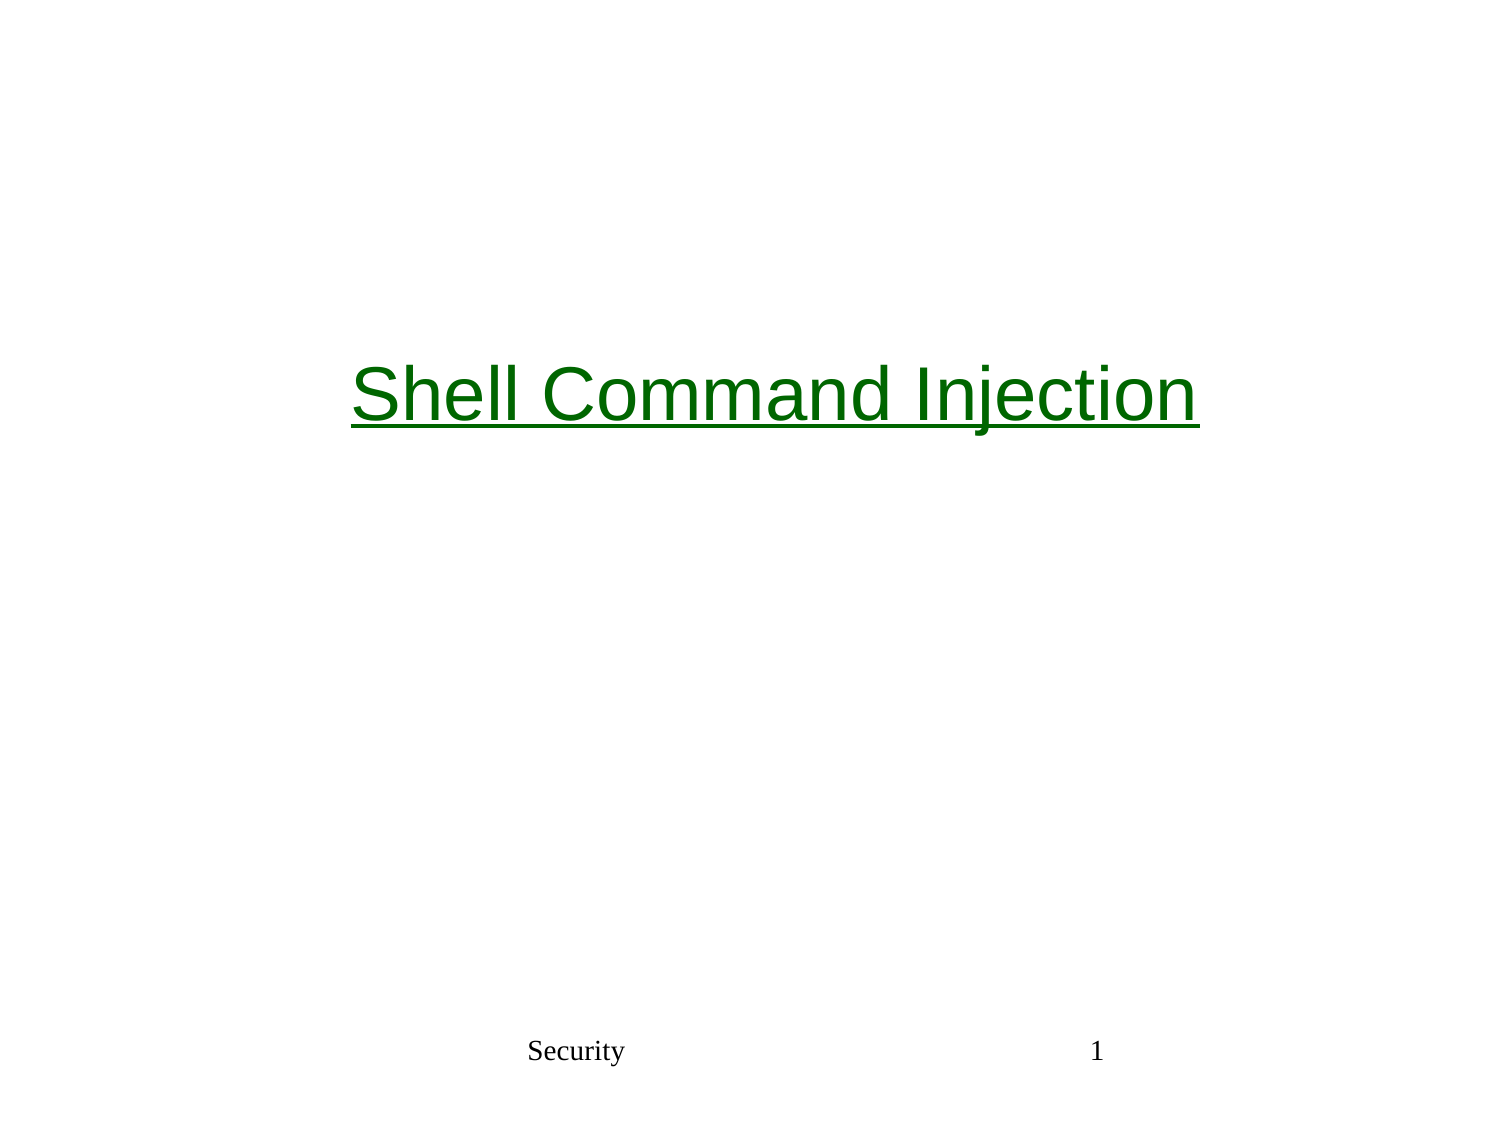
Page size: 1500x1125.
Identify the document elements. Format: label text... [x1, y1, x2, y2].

footer Security [512, 1024, 988, 1100]
title Shell Command Injection [150, 299, 1401, 488]
slide_number <number> [1074, 1024, 1425, 1100]
